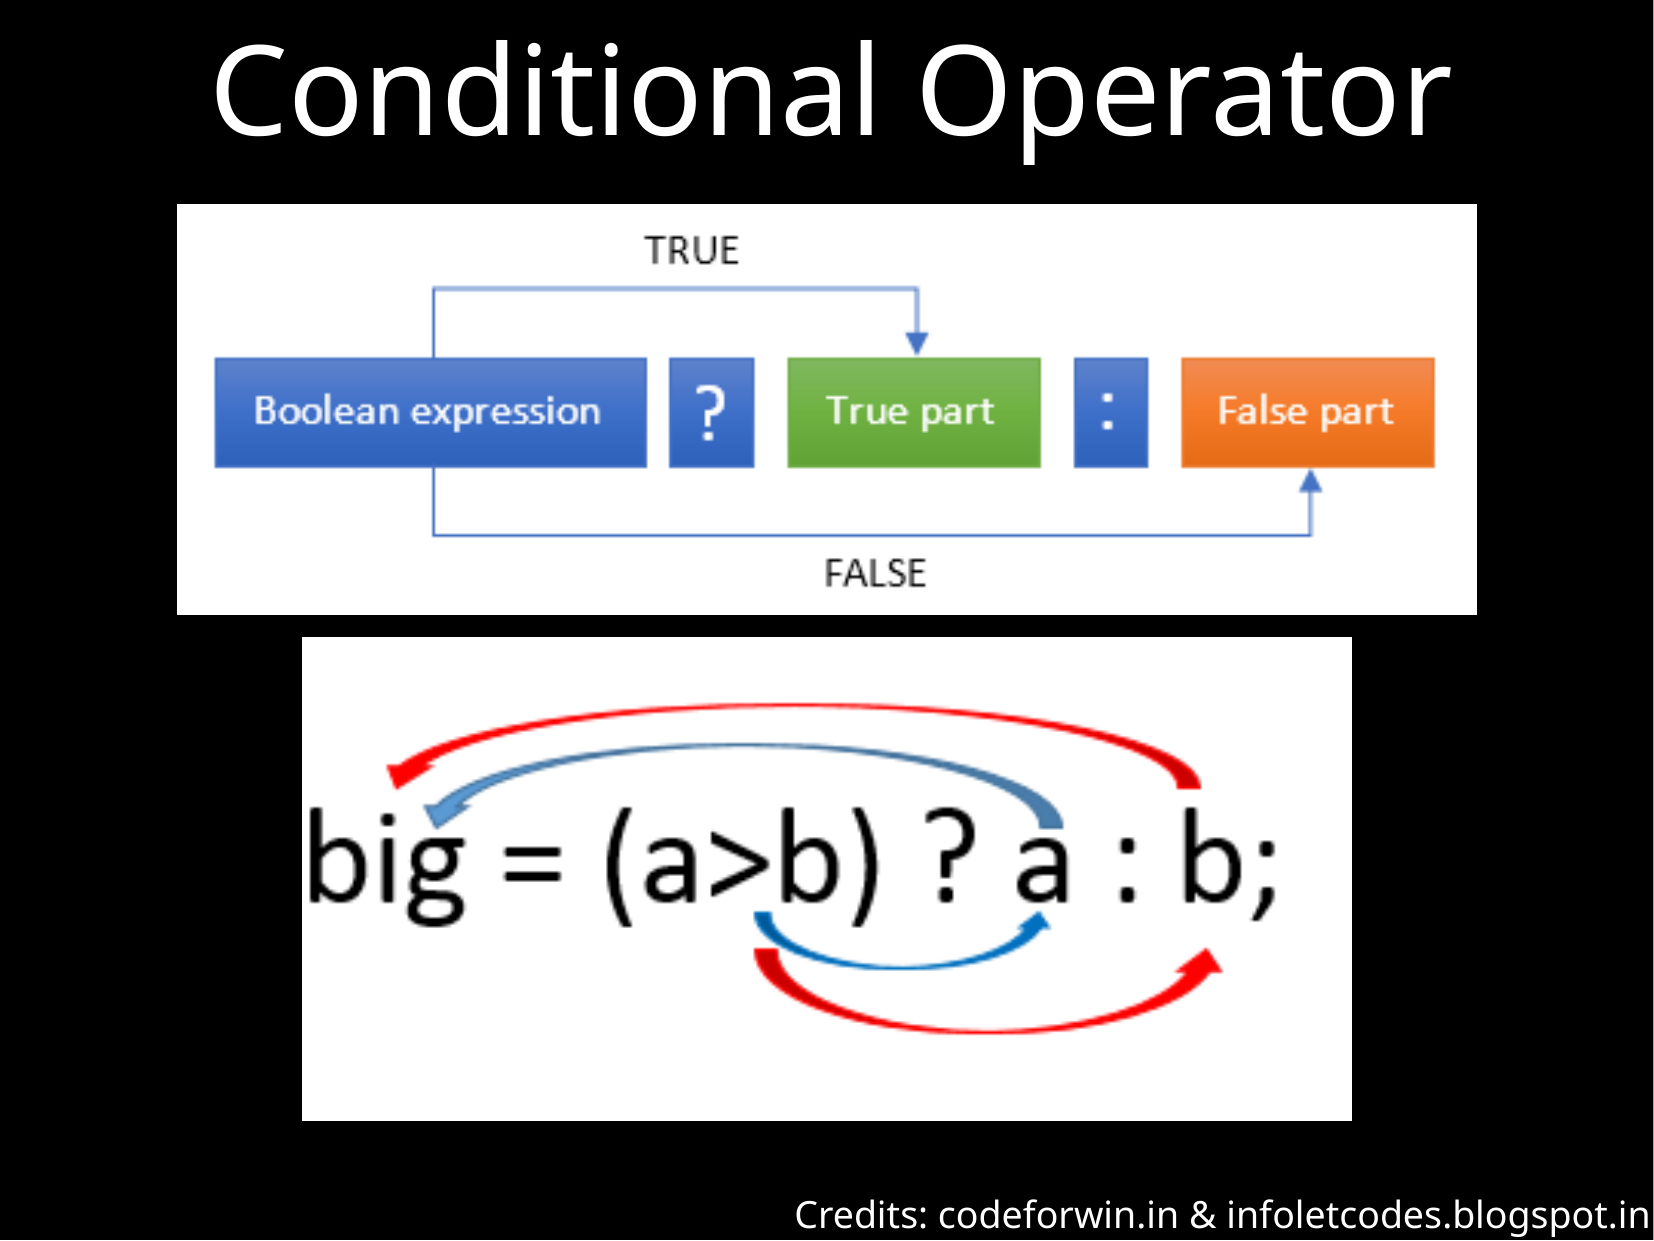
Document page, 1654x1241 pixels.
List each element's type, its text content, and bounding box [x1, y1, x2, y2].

text_box Conditional Operator [194, 0, 1459, 171]
picture [302, 637, 1352, 1121]
picture [177, 204, 1477, 615]
text_box Credits: codeforwin.in & infoletcodes.blogspot.in [779, 1181, 1654, 1241]
